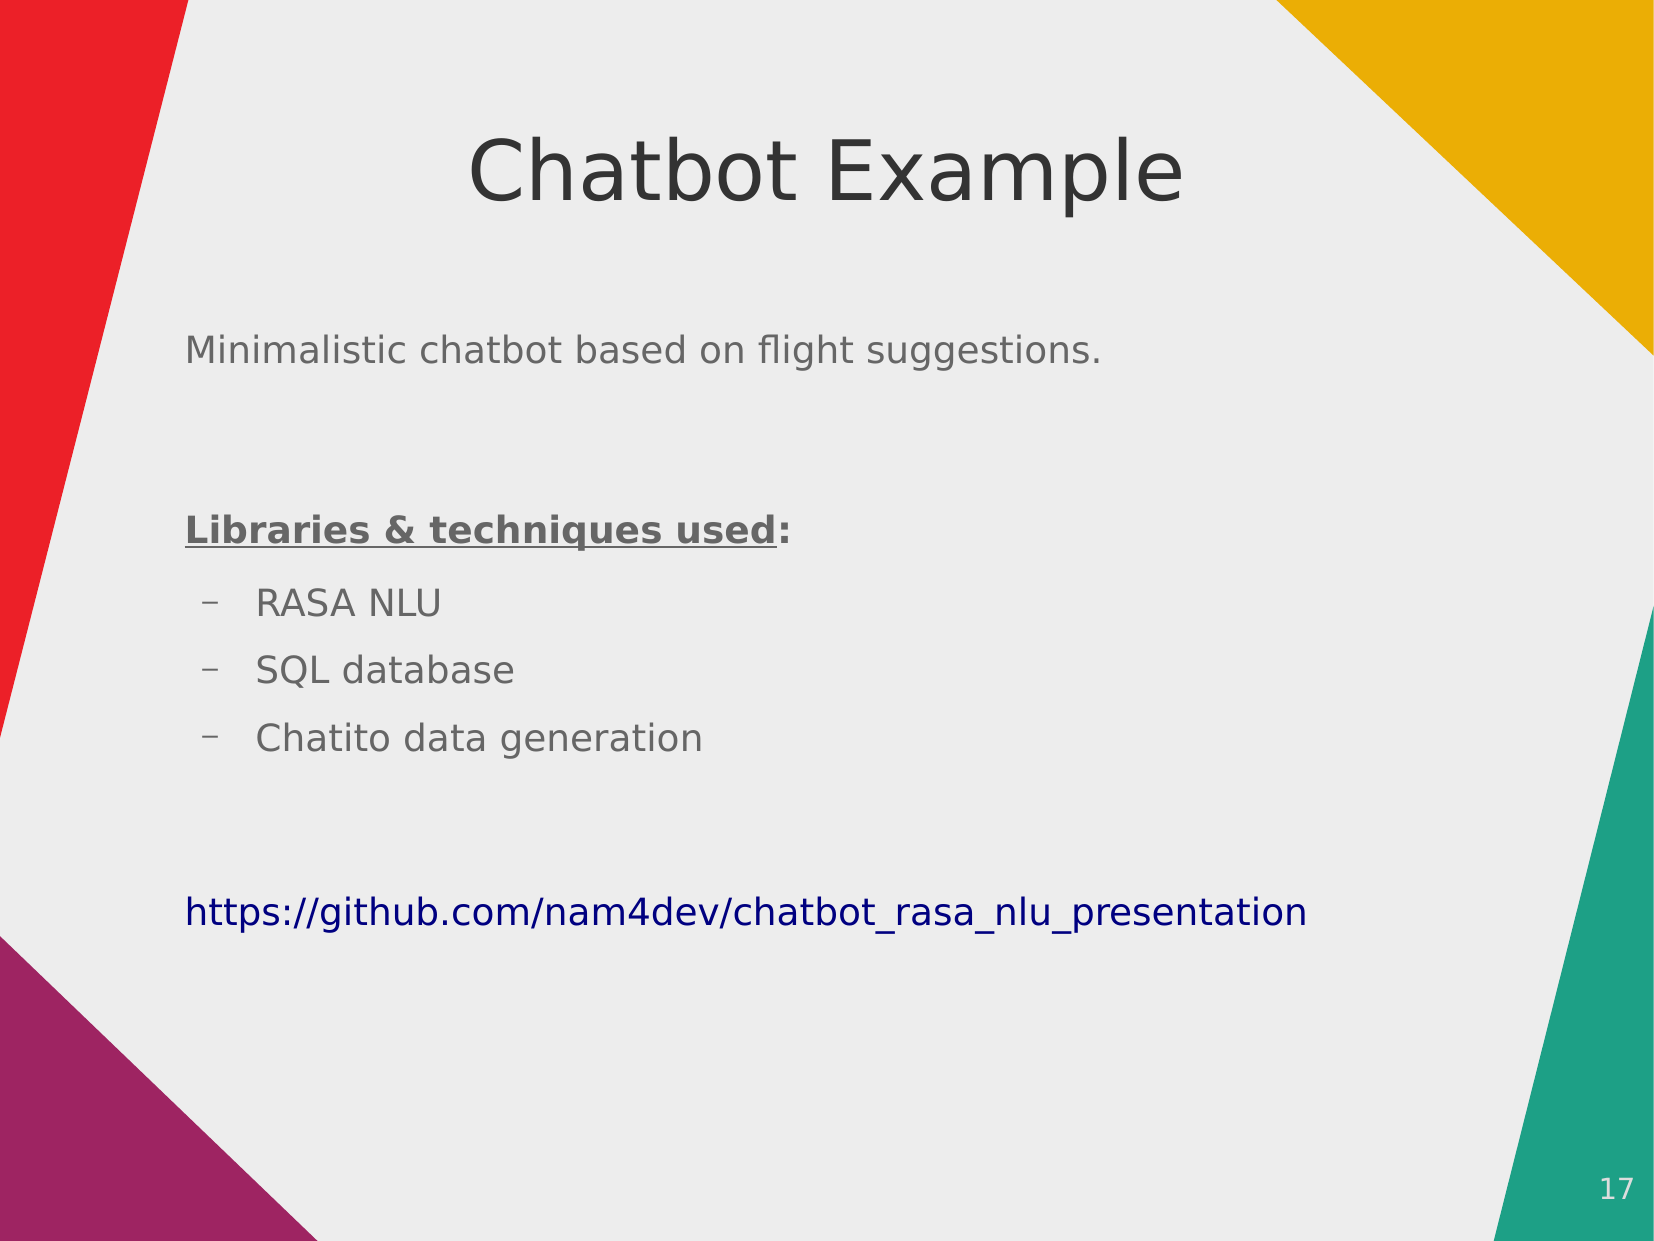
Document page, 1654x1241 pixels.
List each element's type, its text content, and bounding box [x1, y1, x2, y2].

list Minimalistic chatbot based on flight suggestions. Libraries & techniques used: RASA NLU SQL database Chatito data generation https://github.com/nam4dev/chatbot_rasa_nlu_presentation [113, 266, 1607, 997]
title Chatbot Example [114, 73, 1539, 266]
